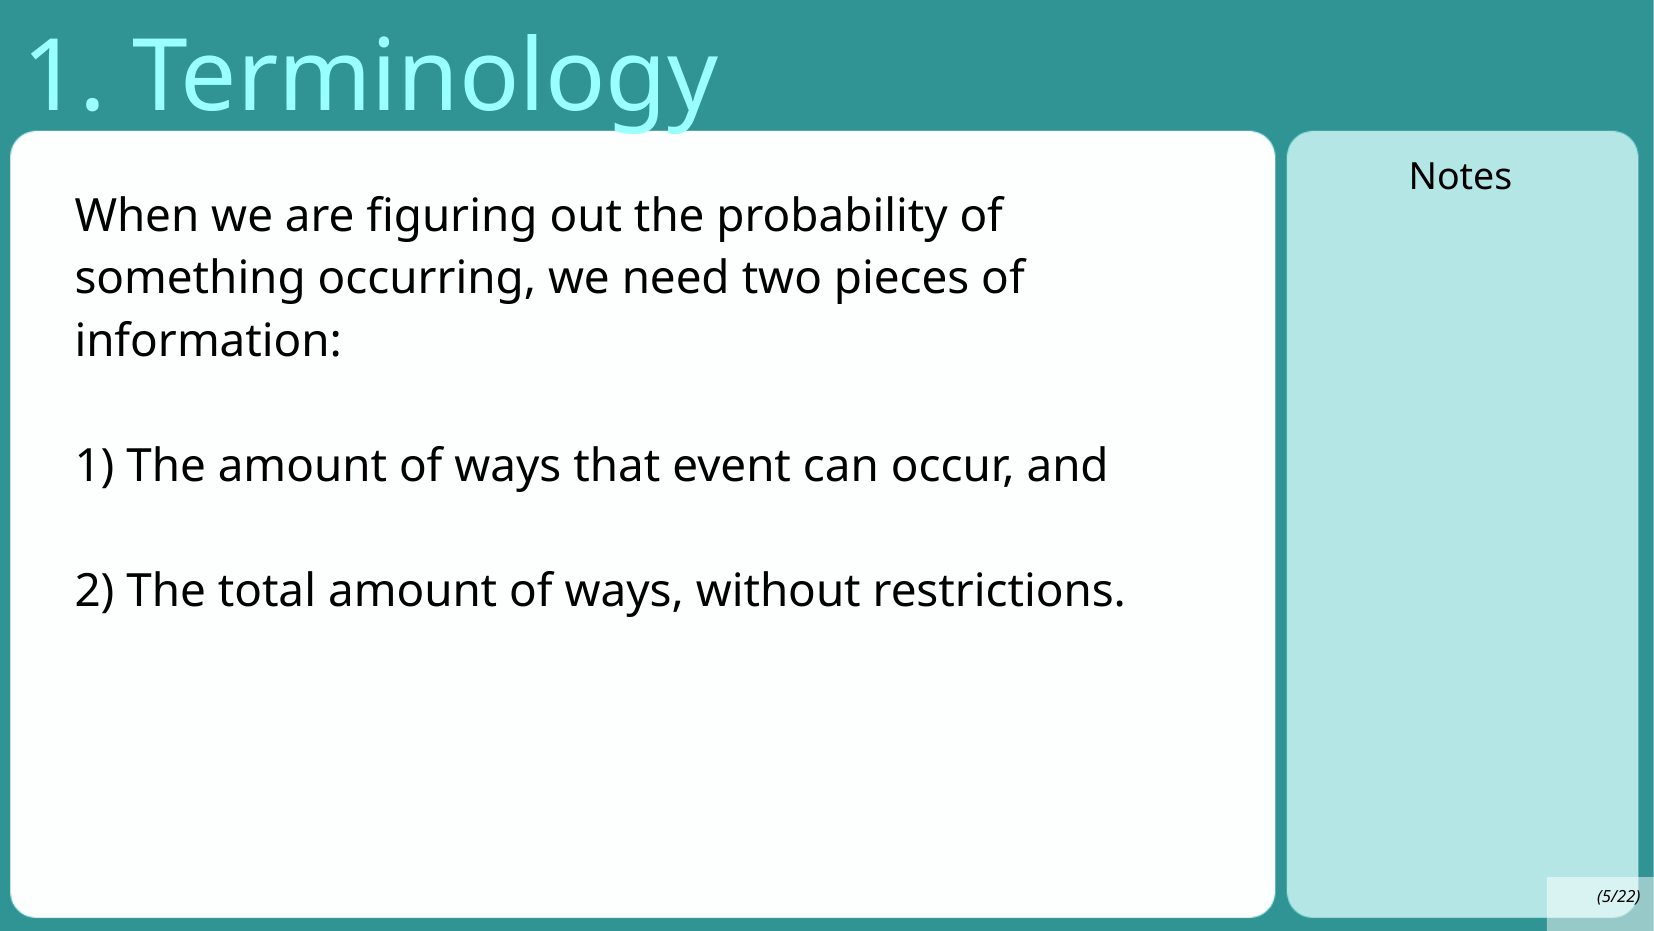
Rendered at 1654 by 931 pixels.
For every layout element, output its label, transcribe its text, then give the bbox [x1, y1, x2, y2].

title 1. Terminology [22, 13, 1511, 130]
text_box When we are figuring out the probability of something occurring, we need two pieces of information: The amount of ways that event can occur, and The total amount of ways, without restrictions. [74, 182, 1244, 761]
text_box Notes [1290, 141, 1631, 661]
picture [0, 0, 1654, 931]
text_box (<number>/22) [1546, 877, 1654, 931]
